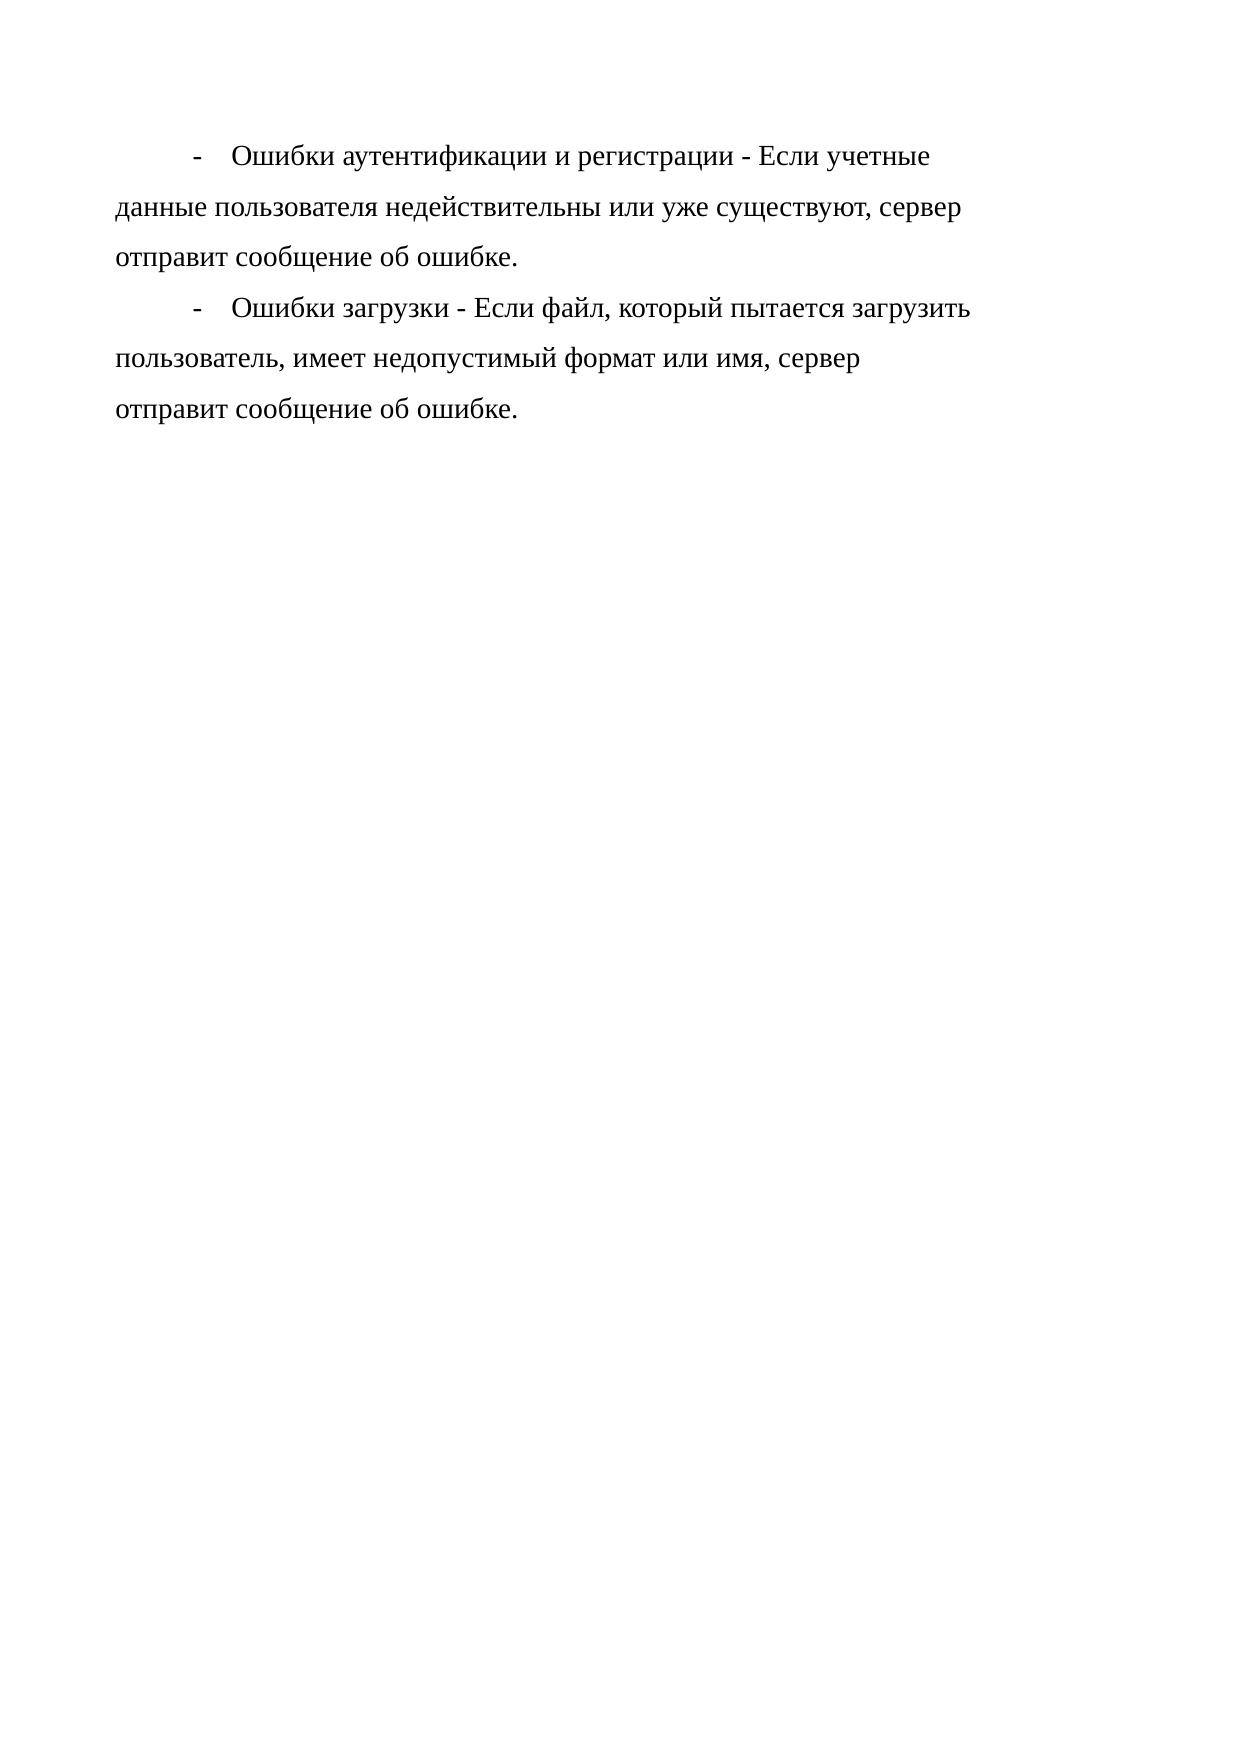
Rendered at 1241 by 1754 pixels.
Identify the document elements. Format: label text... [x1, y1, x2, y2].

text_box - Ошибки аутентификации и регистрации - Если учетные данные пользователя недействительны или уже существуют, сервер отправит сообщение об ошибке. - Ошибки загрузки - Если файл, который пытается загрузить пользователь, имеет недопустимый формат или имя, сервер отправит сообщение об ошибке. [116, 121, 1018, 403]
